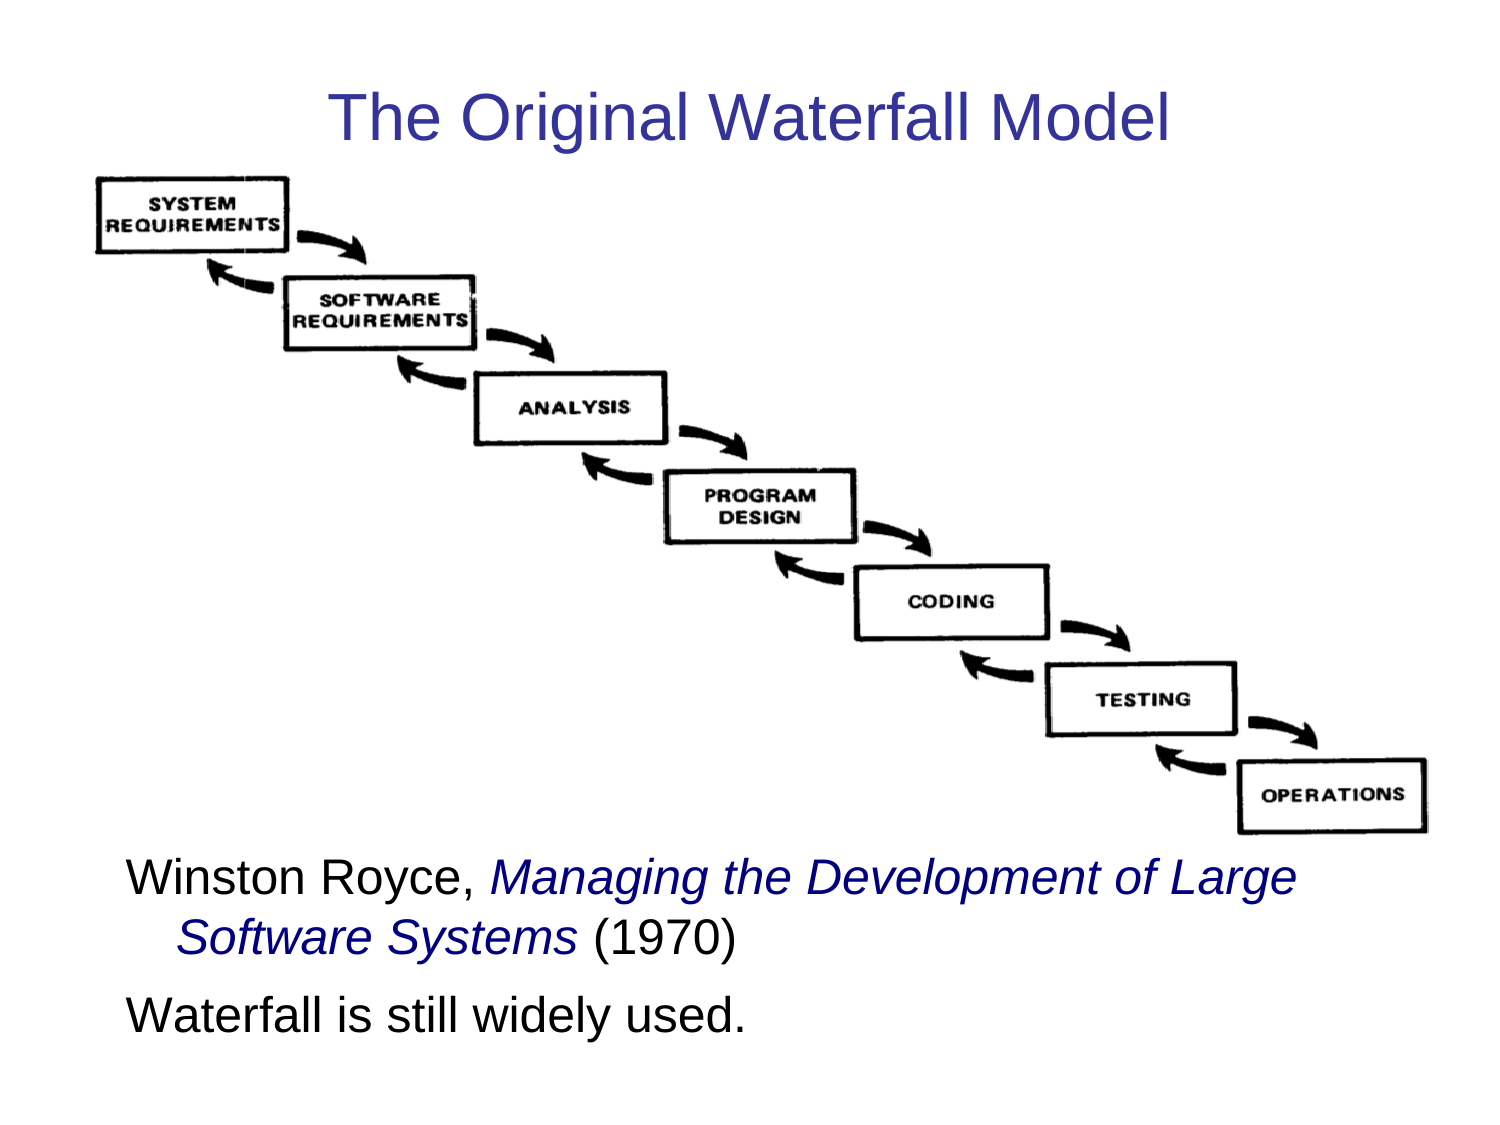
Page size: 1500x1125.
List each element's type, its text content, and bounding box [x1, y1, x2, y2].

picture [89, 165, 1440, 844]
title The Original Waterfall Model [100, 42, 1400, 165]
list Winston Royce, Managing the Development of Large Software Systems (1970) Waterfall is still widely used. [104, 836, 1405, 1066]
